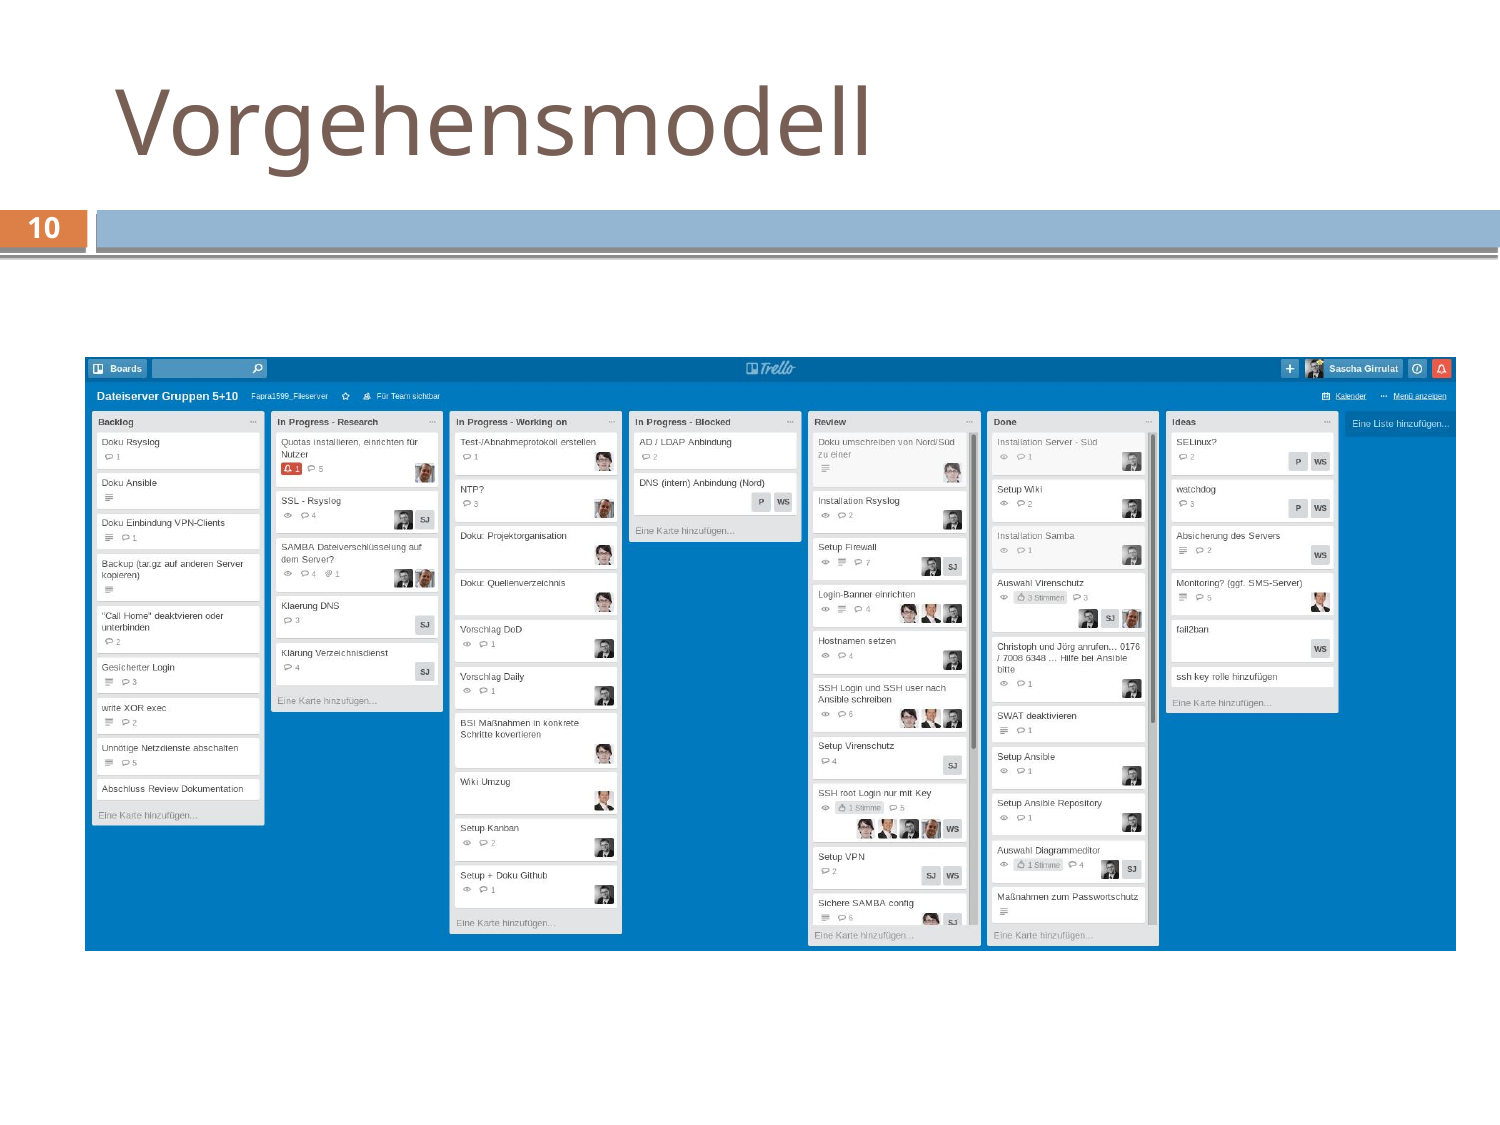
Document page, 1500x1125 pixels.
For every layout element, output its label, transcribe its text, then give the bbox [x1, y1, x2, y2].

title Vorgehensmodell [100, 37, 1438, 200]
picture [85, 357, 1456, 951]
